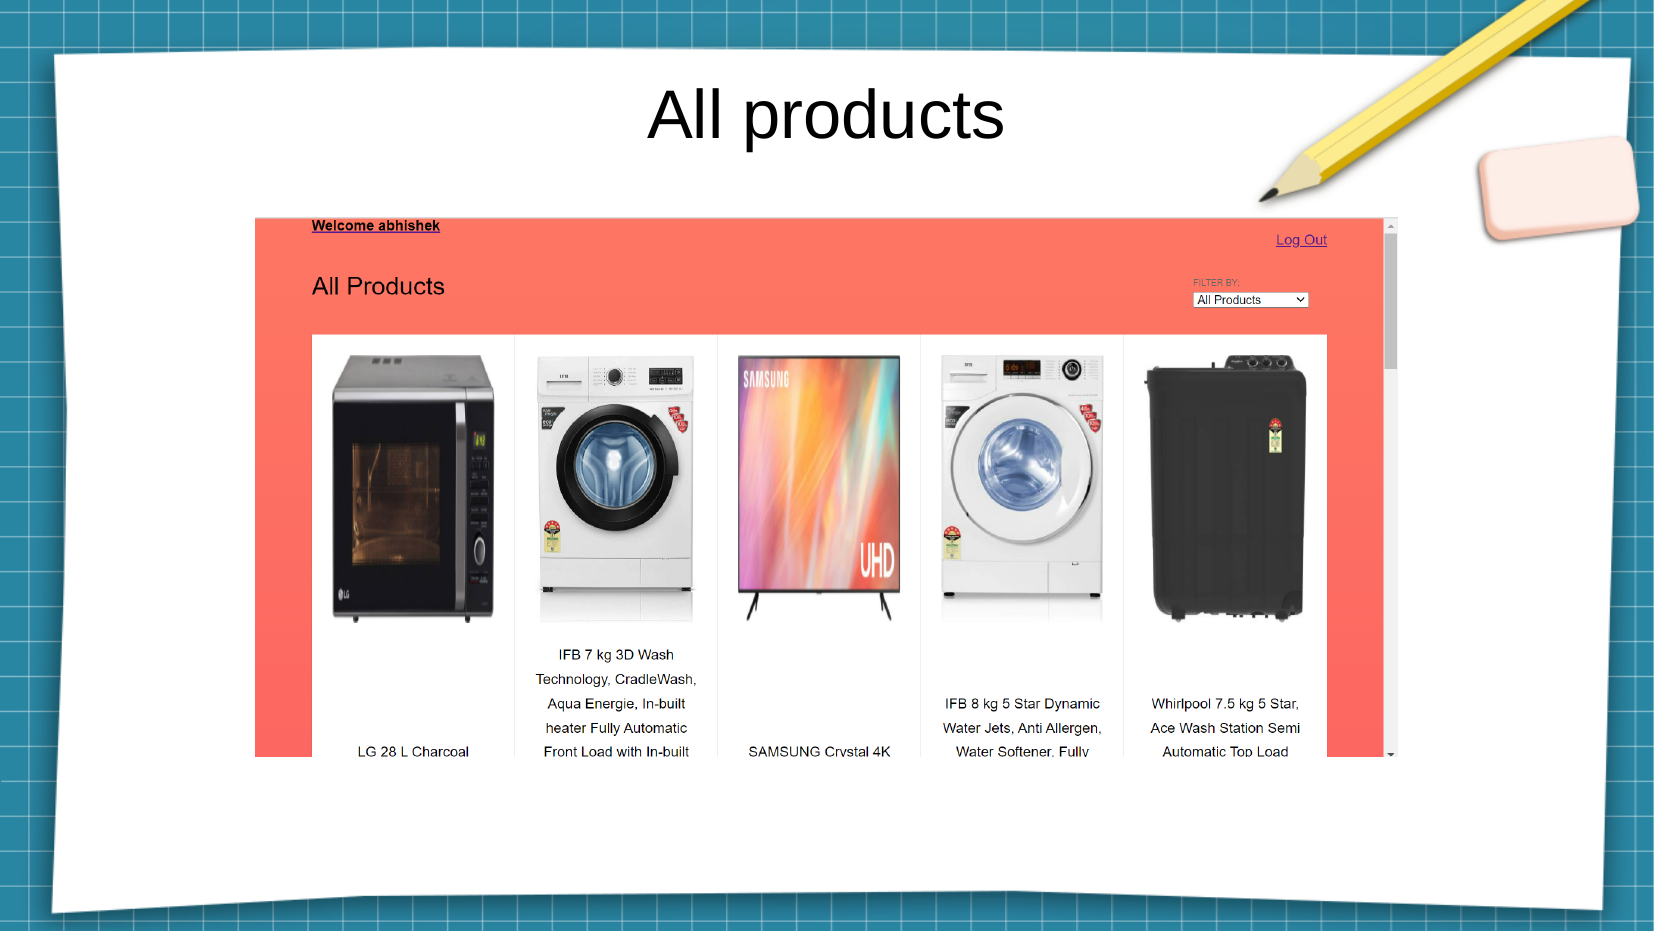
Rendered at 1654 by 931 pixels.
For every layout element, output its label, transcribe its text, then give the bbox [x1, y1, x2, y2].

picture [0, 0, 1654, 931]
title All products [82, 37, 1571, 193]
